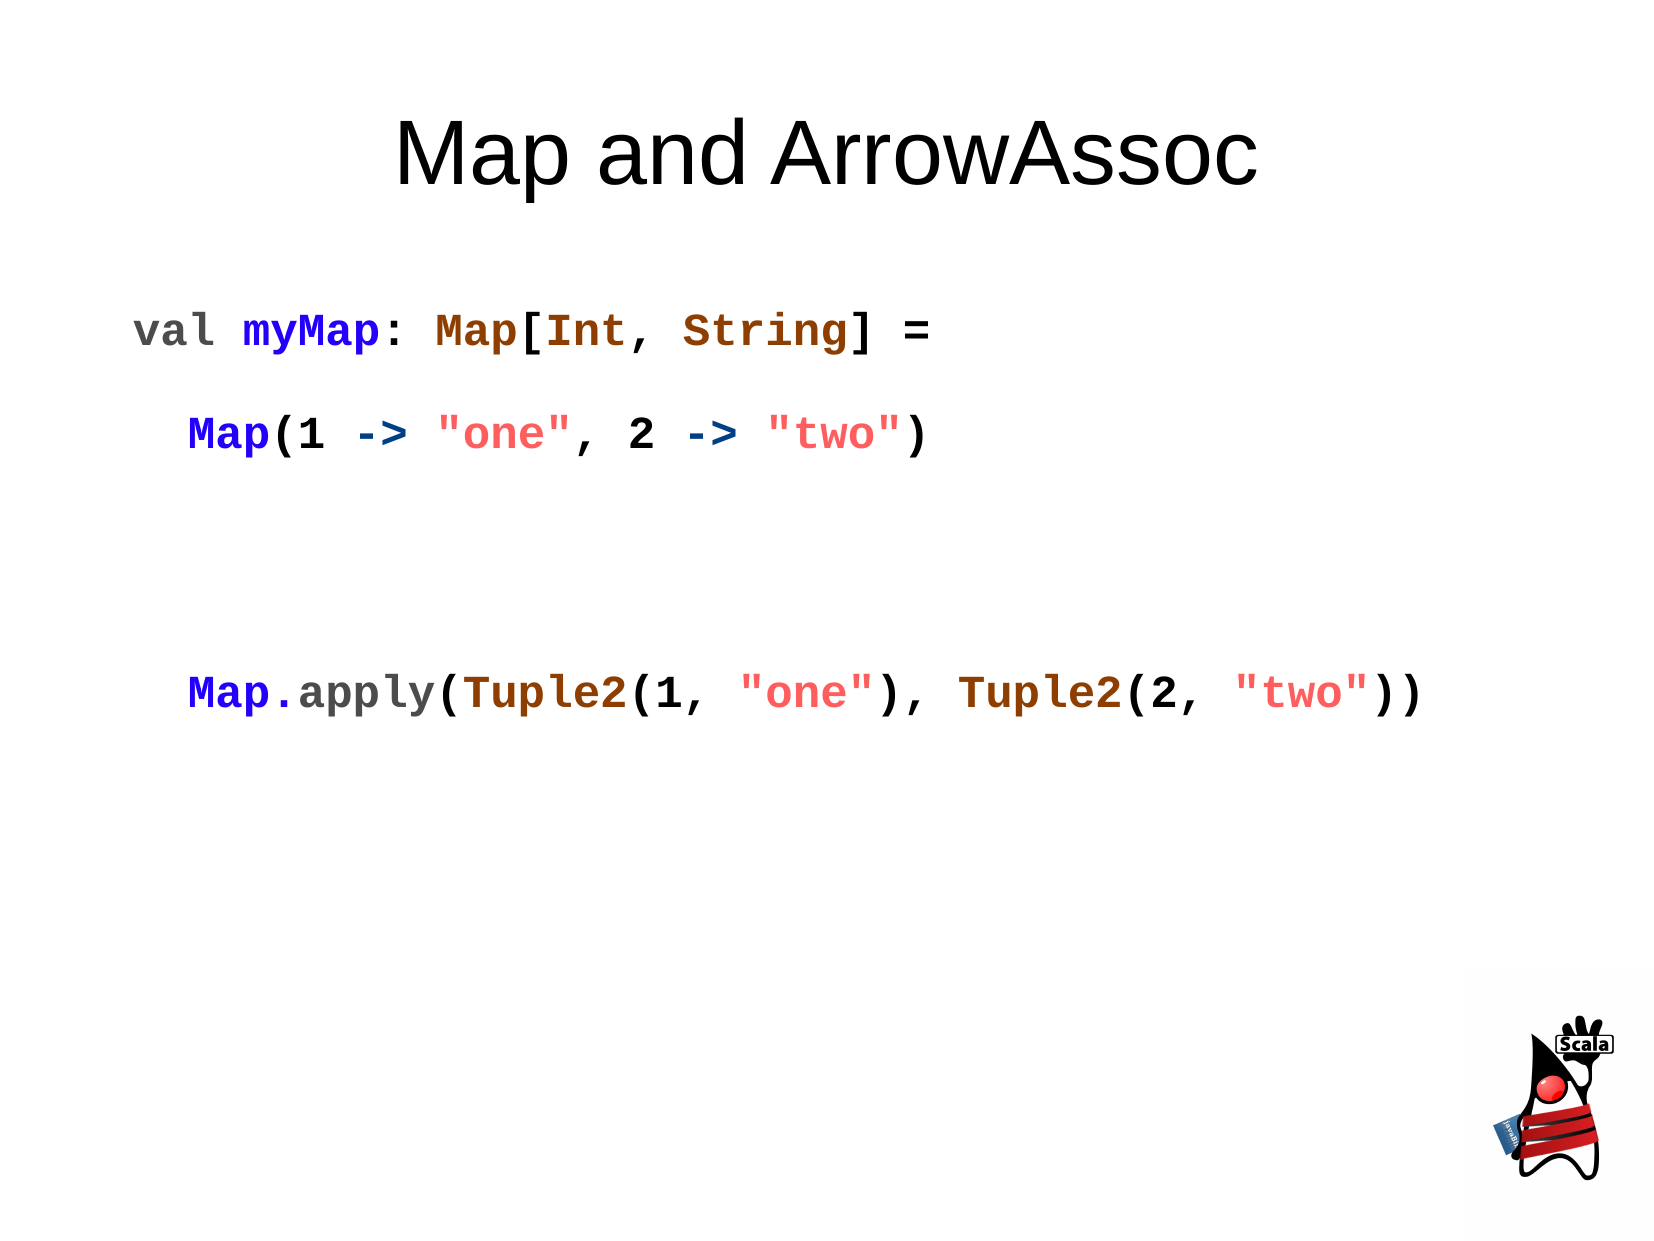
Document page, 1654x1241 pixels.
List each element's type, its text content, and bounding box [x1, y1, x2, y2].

picture [1462, 969, 1654, 1241]
title Map and ArrowAssoc [82, 56, 1571, 250]
text_box val myMap: Map[Int, String] = Map(1 -> "one", 2 -> "two") Map.apply(Tuple2(1, "one"), Tuple2(2, "two")) [118, 300, 1654, 732]
